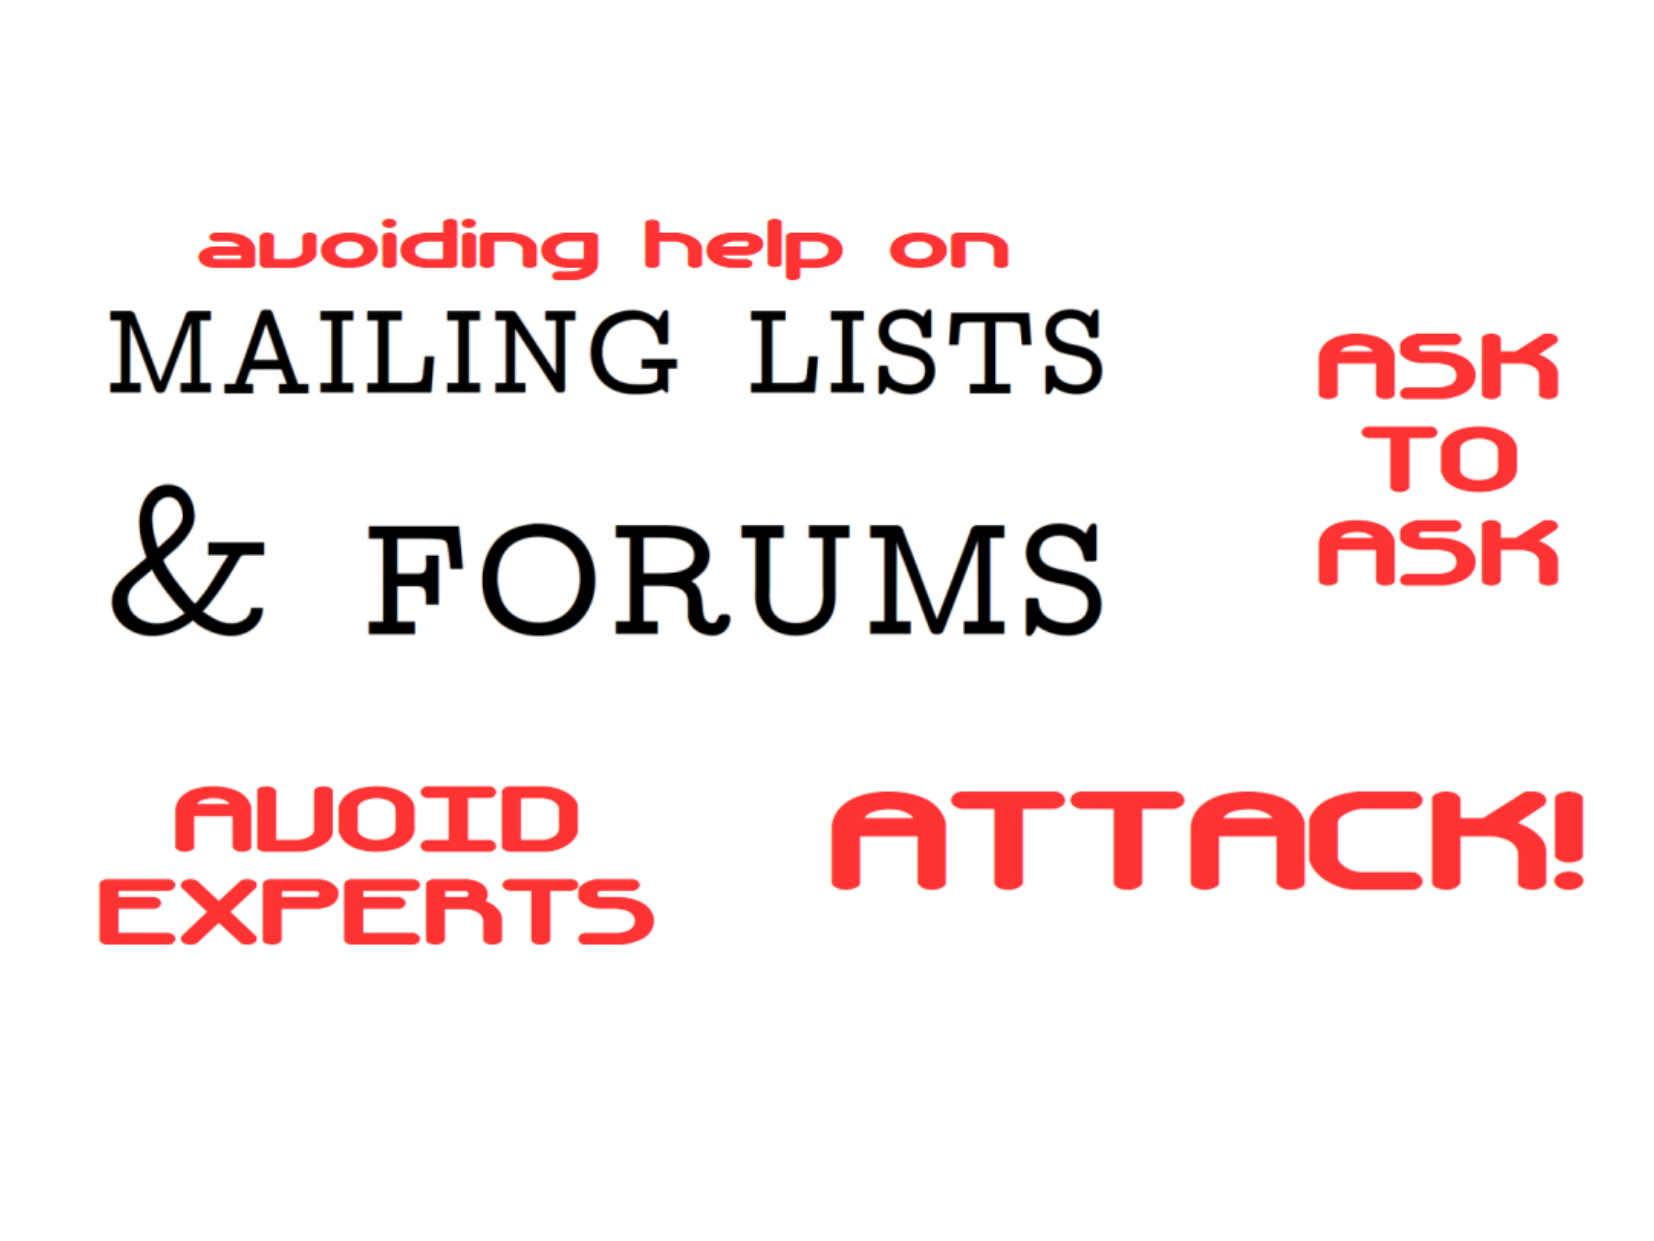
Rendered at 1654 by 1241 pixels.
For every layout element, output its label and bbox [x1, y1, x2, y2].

picture [27, 187, 1654, 1052]
